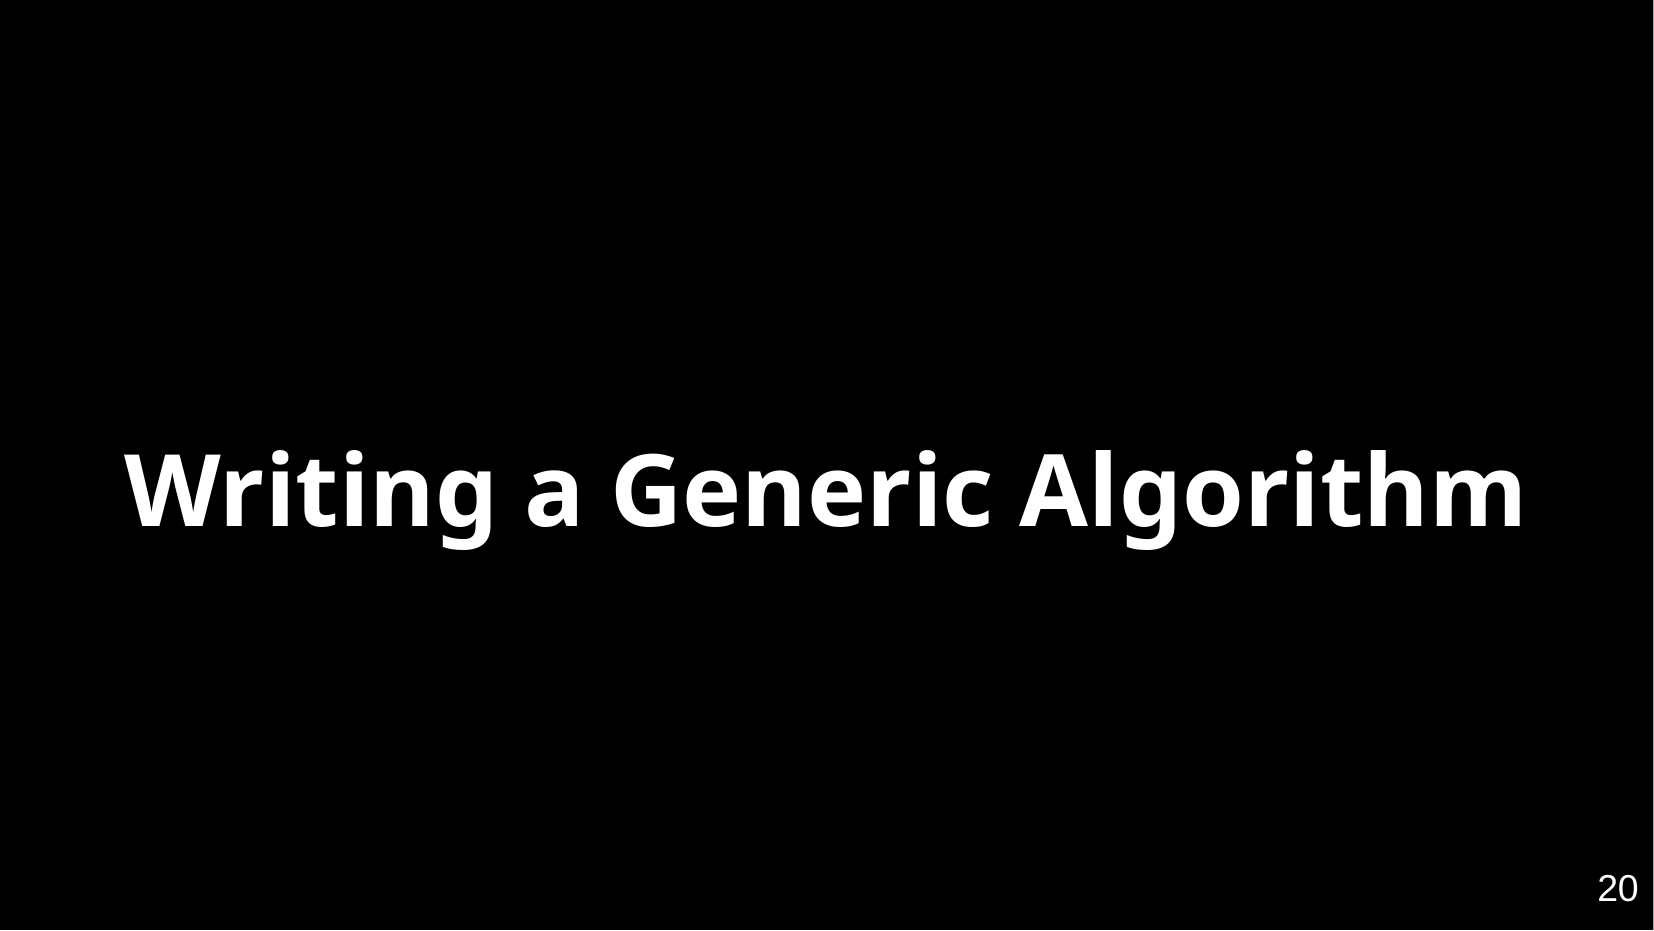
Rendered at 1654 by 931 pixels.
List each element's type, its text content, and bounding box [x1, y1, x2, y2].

text_box <number> [1024, 860, 1654, 931]
subtitle Writing a Generic Algorithm [82, 217, 1571, 758]
